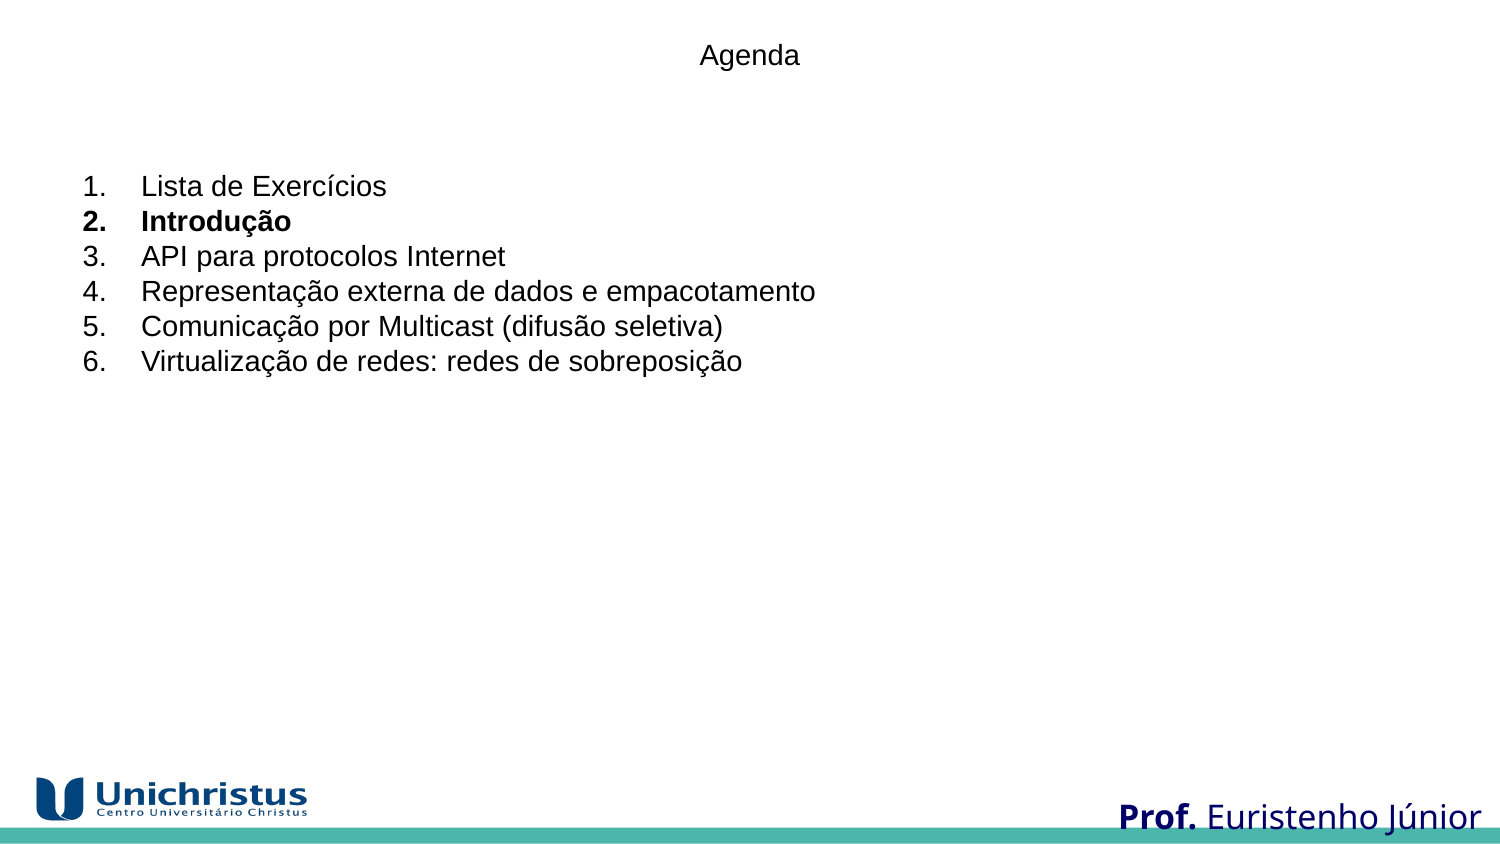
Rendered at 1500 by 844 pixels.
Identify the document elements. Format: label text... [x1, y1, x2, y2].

picture [32, 775, 311, 822]
title Agenda [51, 20, 1449, 137]
list Lista de Exercícios Introdução API para protocolos Internet Representação externa de dados e empacotamento Comunicação por Multicast (difusão seletiva) Virtualização de redes: redes de sobreposição [51, 152, 1449, 750]
